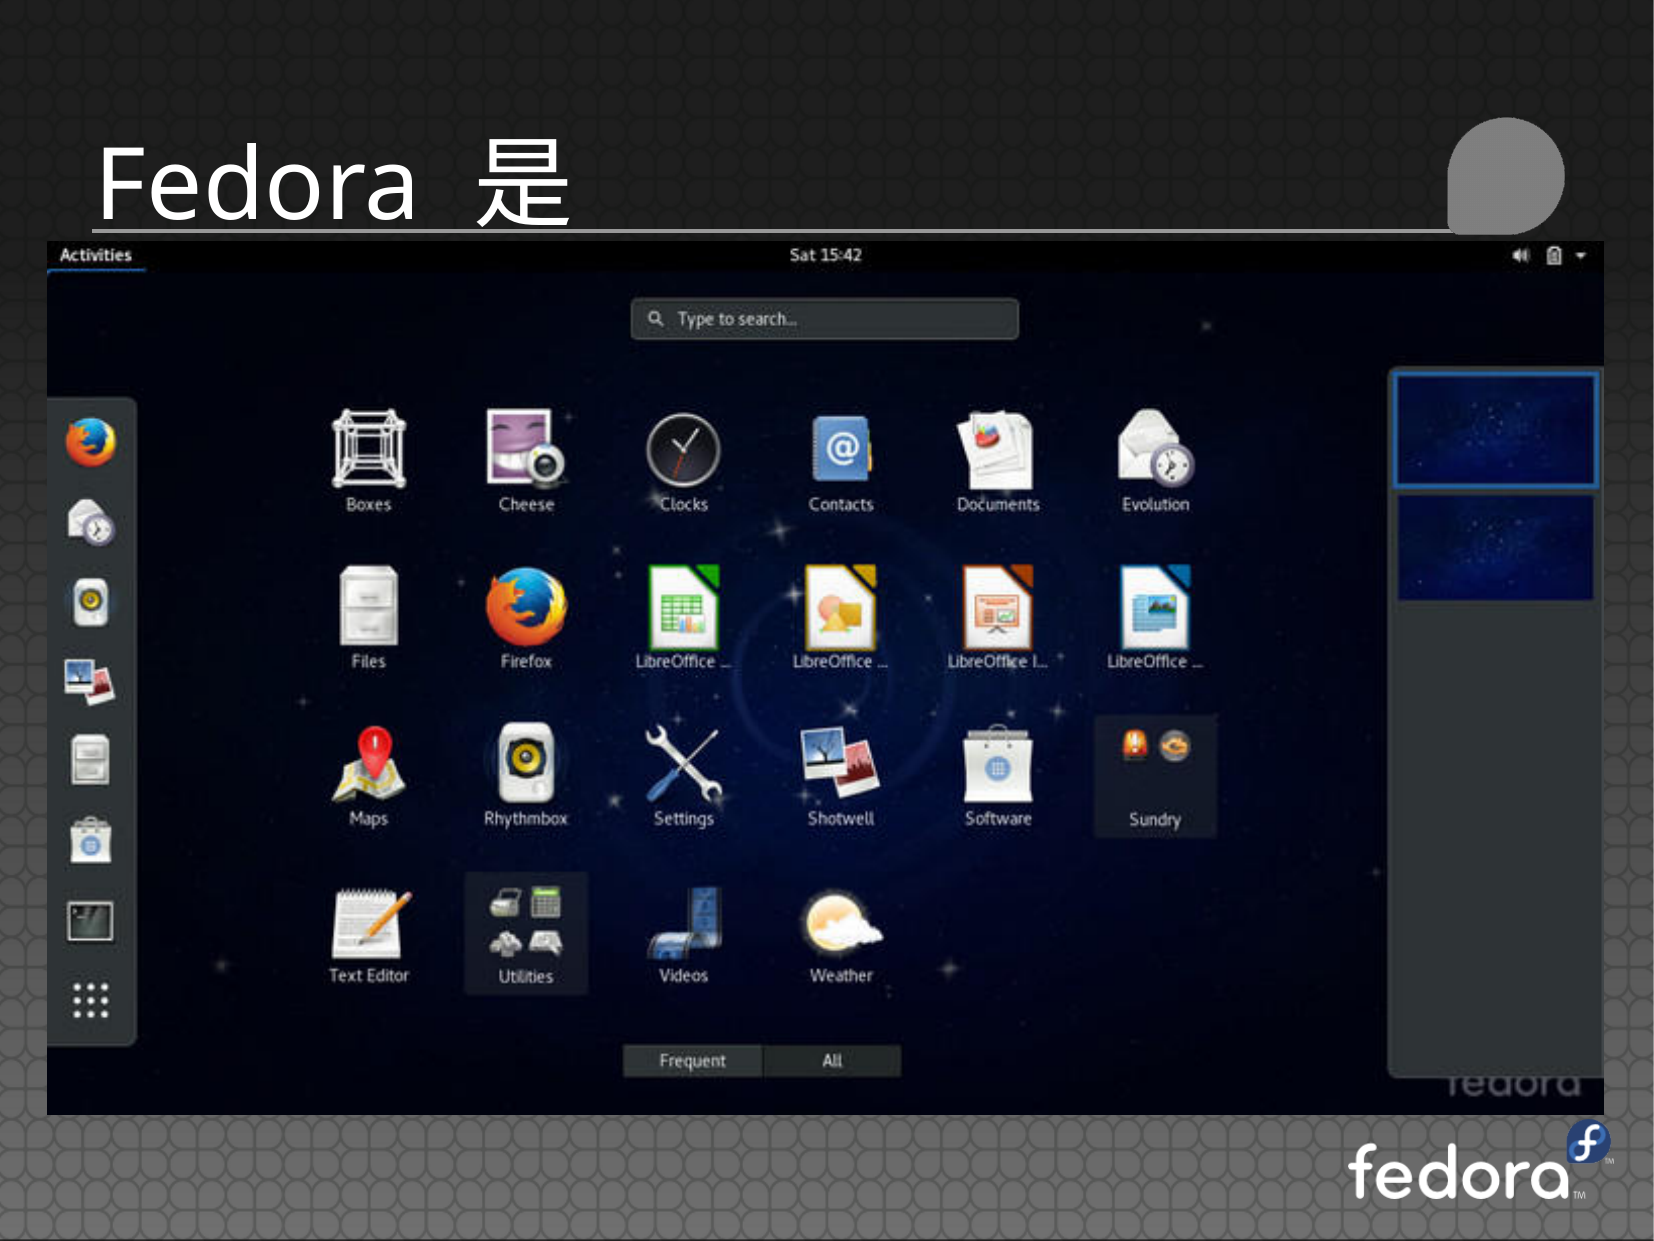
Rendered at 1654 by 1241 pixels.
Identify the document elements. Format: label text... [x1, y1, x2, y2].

picture [0, 0, 1654, 1241]
title Fedora 是 [94, 100, 1427, 241]
